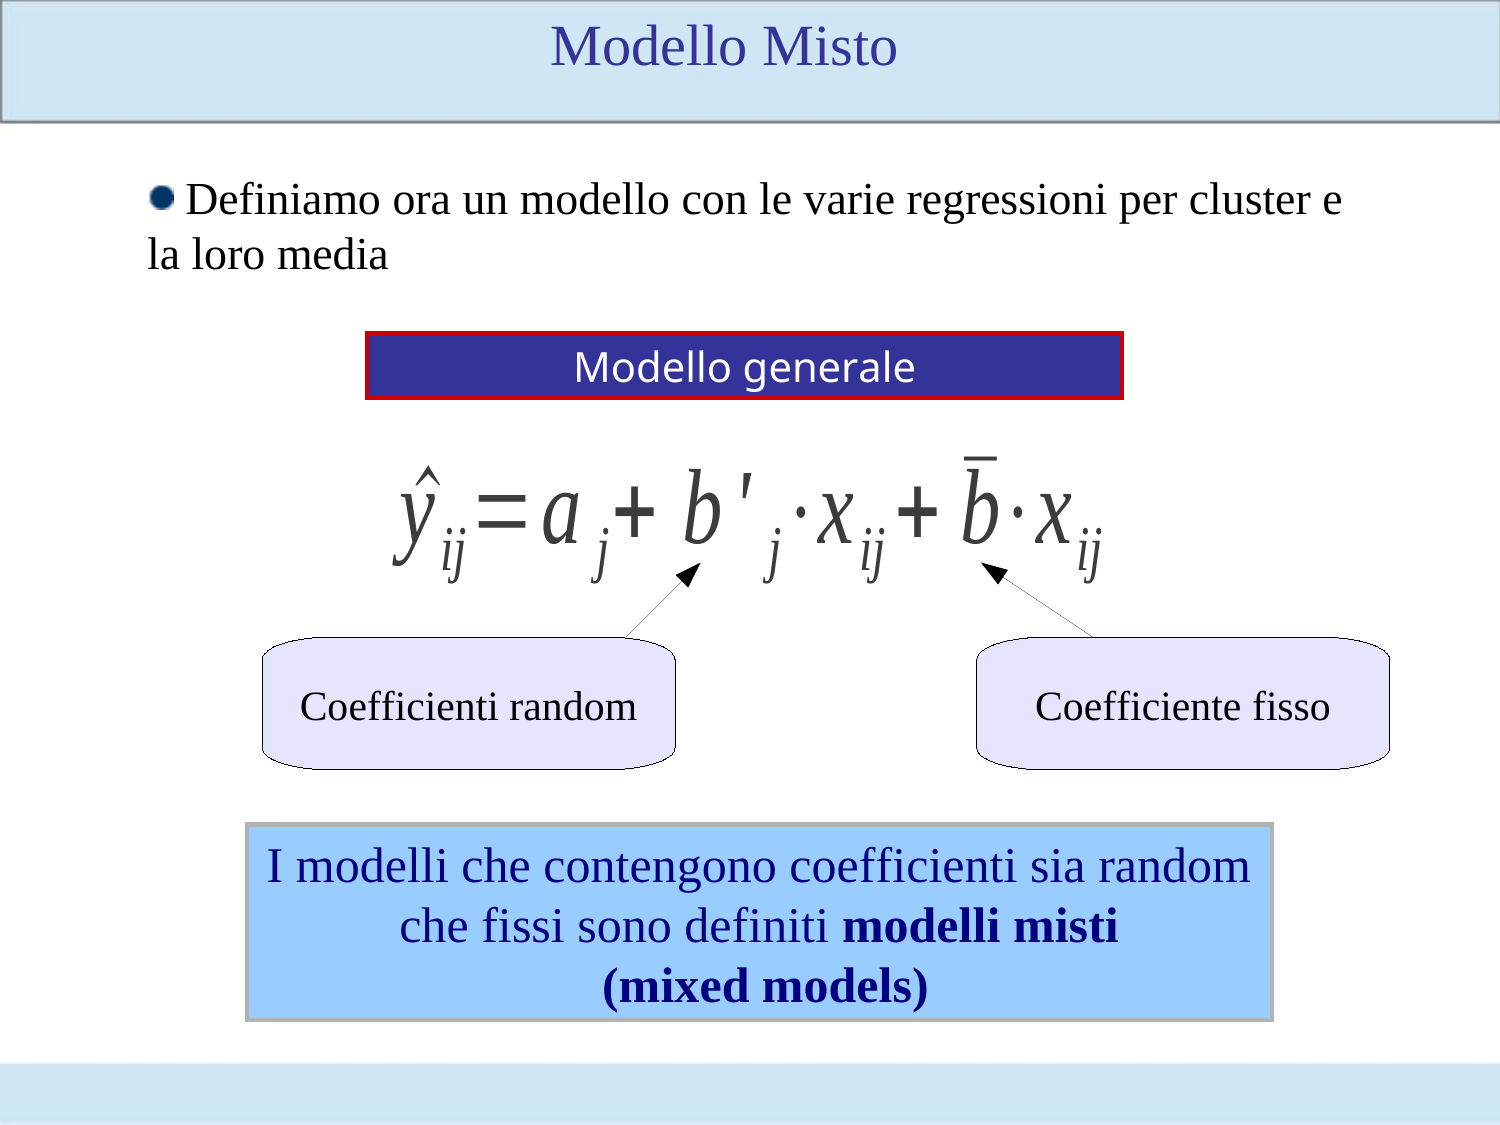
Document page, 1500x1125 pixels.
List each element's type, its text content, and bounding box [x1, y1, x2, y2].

text_box Definiamo ora un modello con le varie regressioni per cluster e la loro media [132, 161, 1377, 287]
text_box Modello generale [367, 332, 1123, 399]
chart [369, 450, 1126, 584]
picture [0, 0, 1500, 1125]
title Modello Misto [49, 0, 1400, 136]
text_box Coefficiente fisso [976, 637, 1390, 770]
text_box Coefficienti random [262, 637, 676, 770]
chart [1000, 579, 1011, 584]
text_box I modelli che contengono coefficienti sia random che fissi sono definiti modelli misti (mixed models) [246, 824, 1272, 1020]
